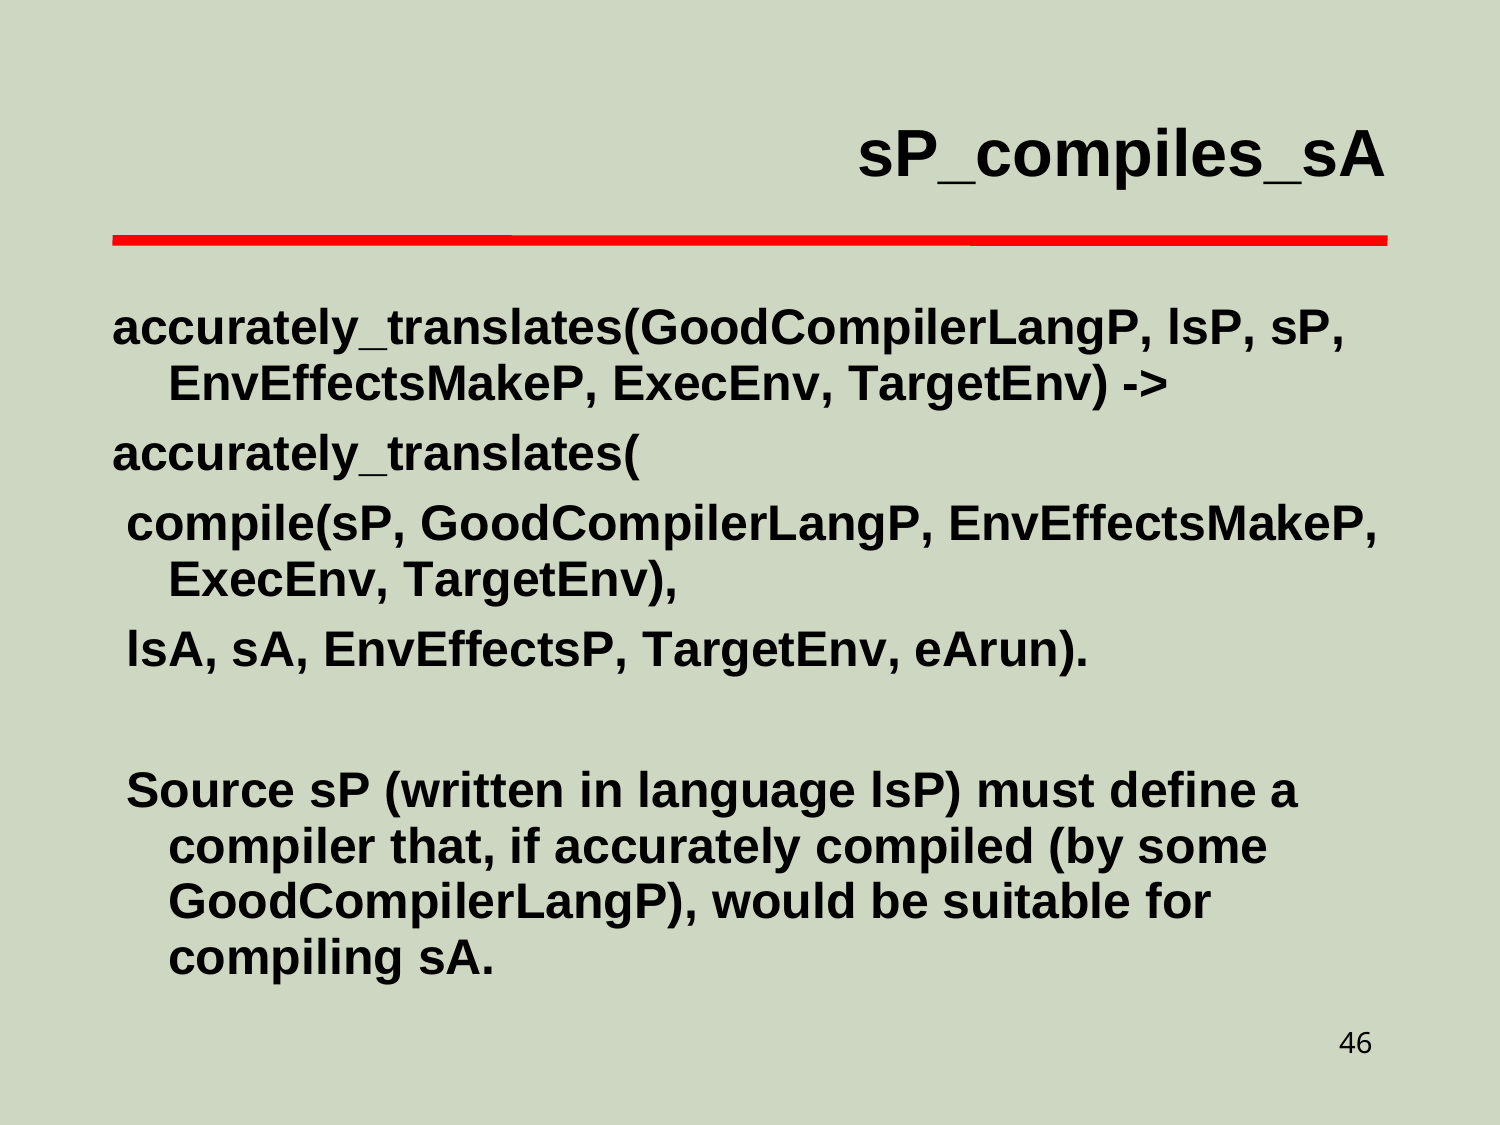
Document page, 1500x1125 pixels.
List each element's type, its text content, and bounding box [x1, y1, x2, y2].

title sP_compiles_sA [124, 93, 1387, 216]
list accurately_translates(GoodCompilerLangP, lsP, sP, EnvEffectsMakeP, ExecEnv, TargetEnv) -> accurately_translates( compile(sP, GoodCompilerLangP, EnvEffectsMakeP, ExecEnv, TargetEnv), lsA, sA, EnvEffectsP, TargetEnv, eArun). Source sP (written in language lsP) must define a compiler that, if accurately compiled (by some GoodCompilerLangP), would be suitable for compiling sA. [112, 299, 1387, 1099]
